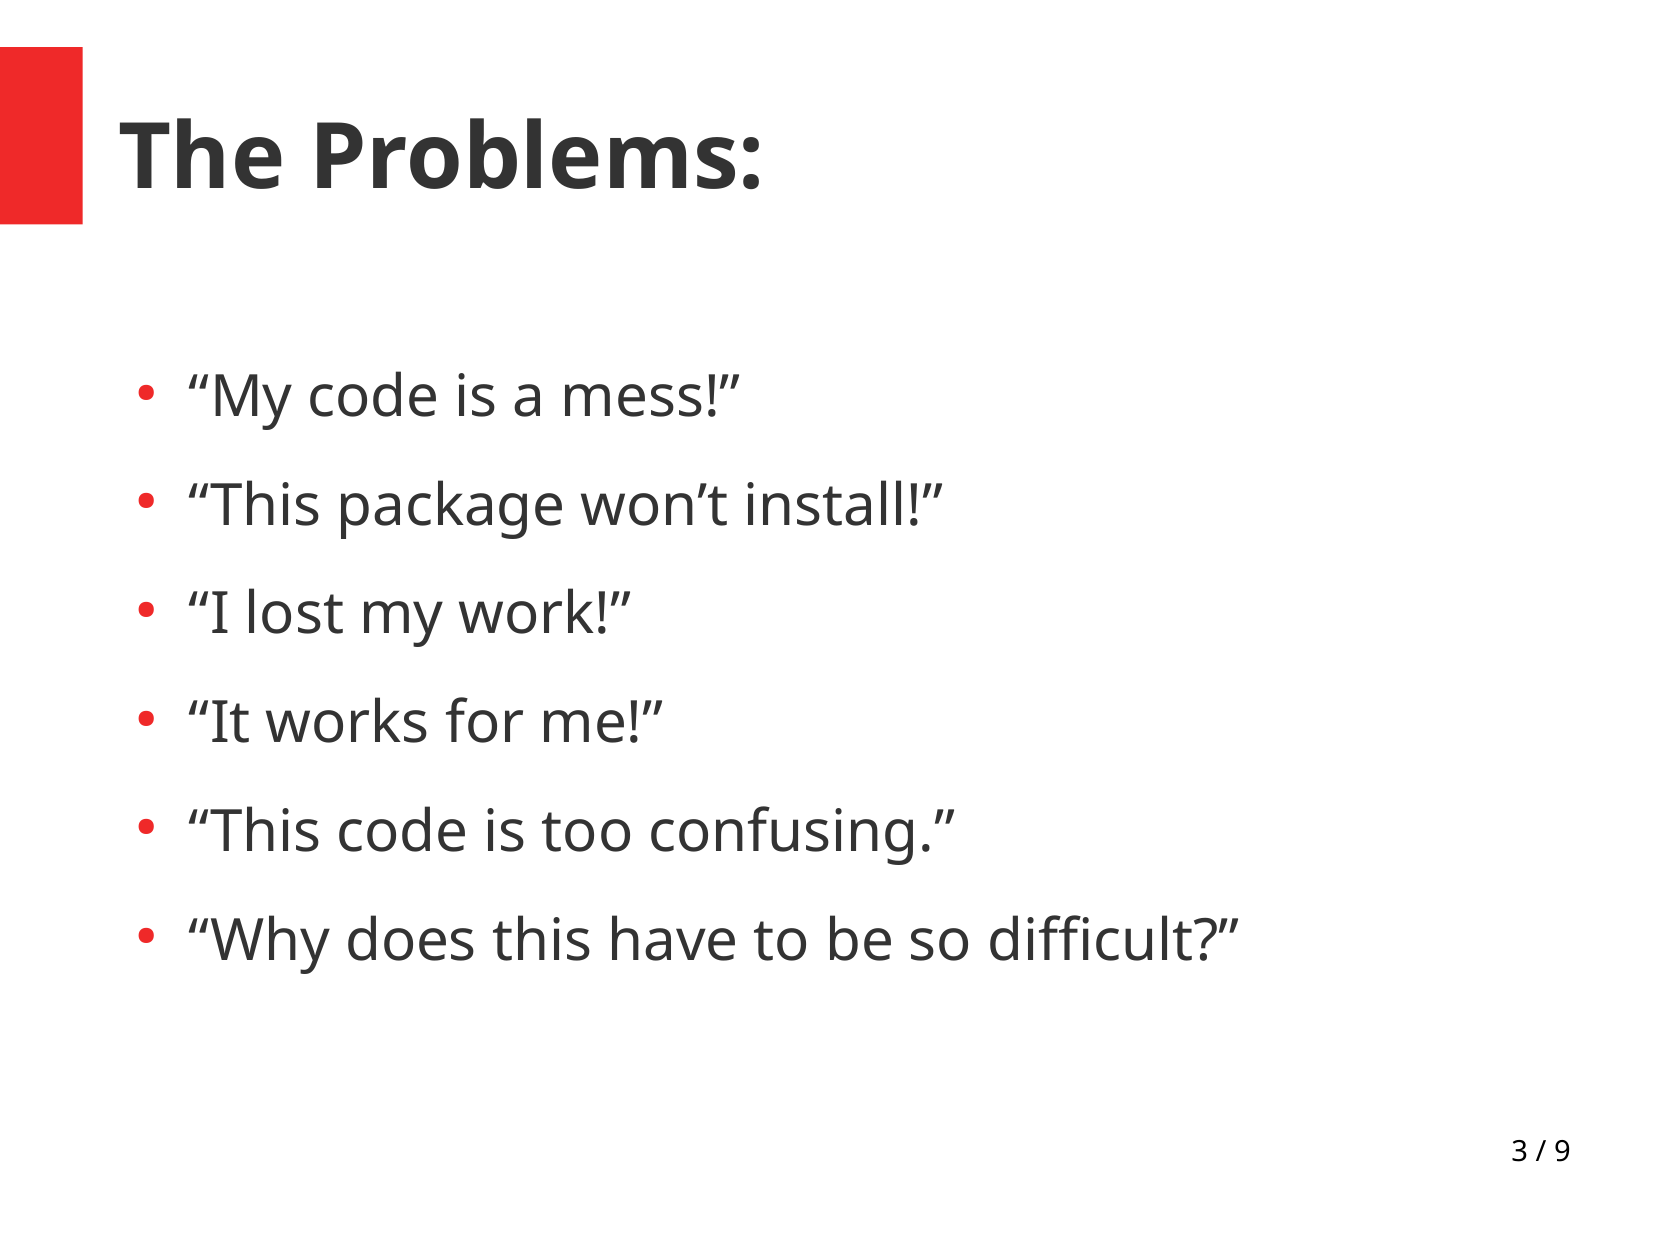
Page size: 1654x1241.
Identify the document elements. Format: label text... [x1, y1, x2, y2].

title The Problems: [118, 49, 1571, 257]
list “My code is a mess!” “This package won’t install!” “I lost my work!” “It works for me!” “This code is too confusing.” “Why does this have to be so difficult?” [118, 354, 1536, 1074]
